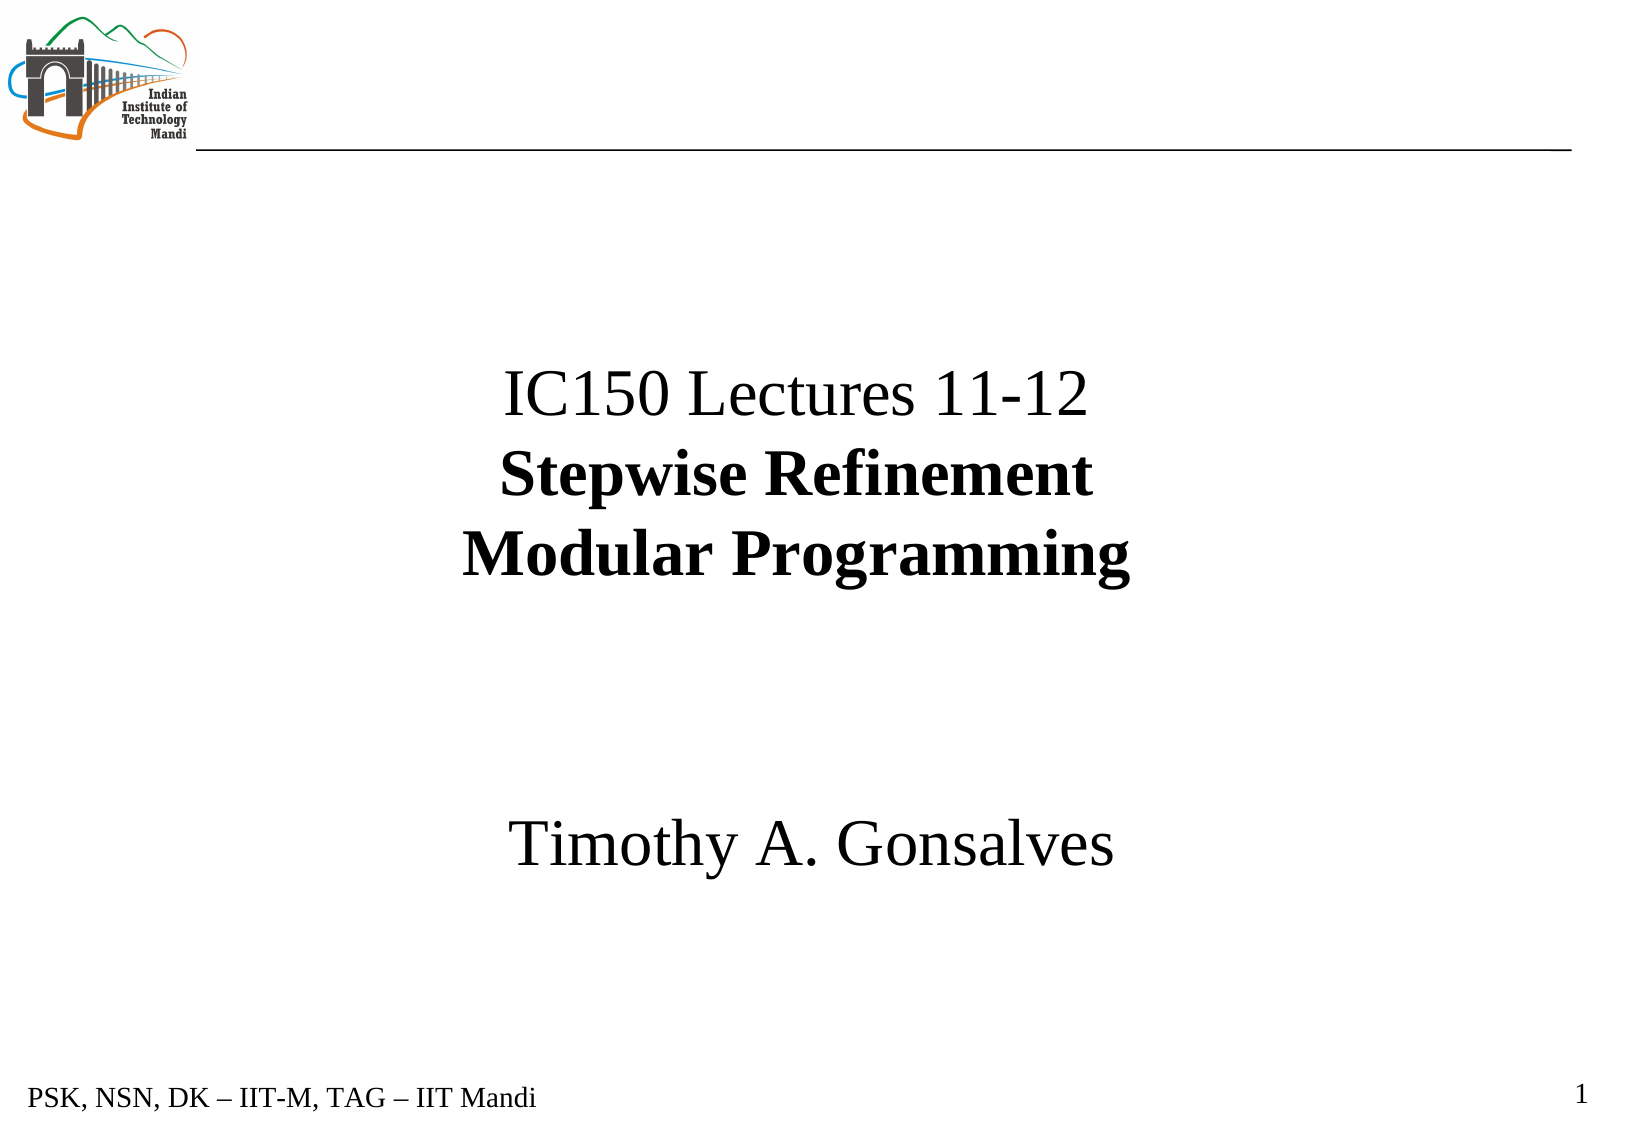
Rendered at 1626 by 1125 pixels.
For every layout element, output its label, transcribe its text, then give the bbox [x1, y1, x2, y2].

title IC150 Lectures 11-12 Stepwise Refinement Modular Programming [200, 374, 1394, 563]
text_box Timothy A. Gonsalves [243, 798, 1382, 925]
picture [1, 0, 196, 156]
